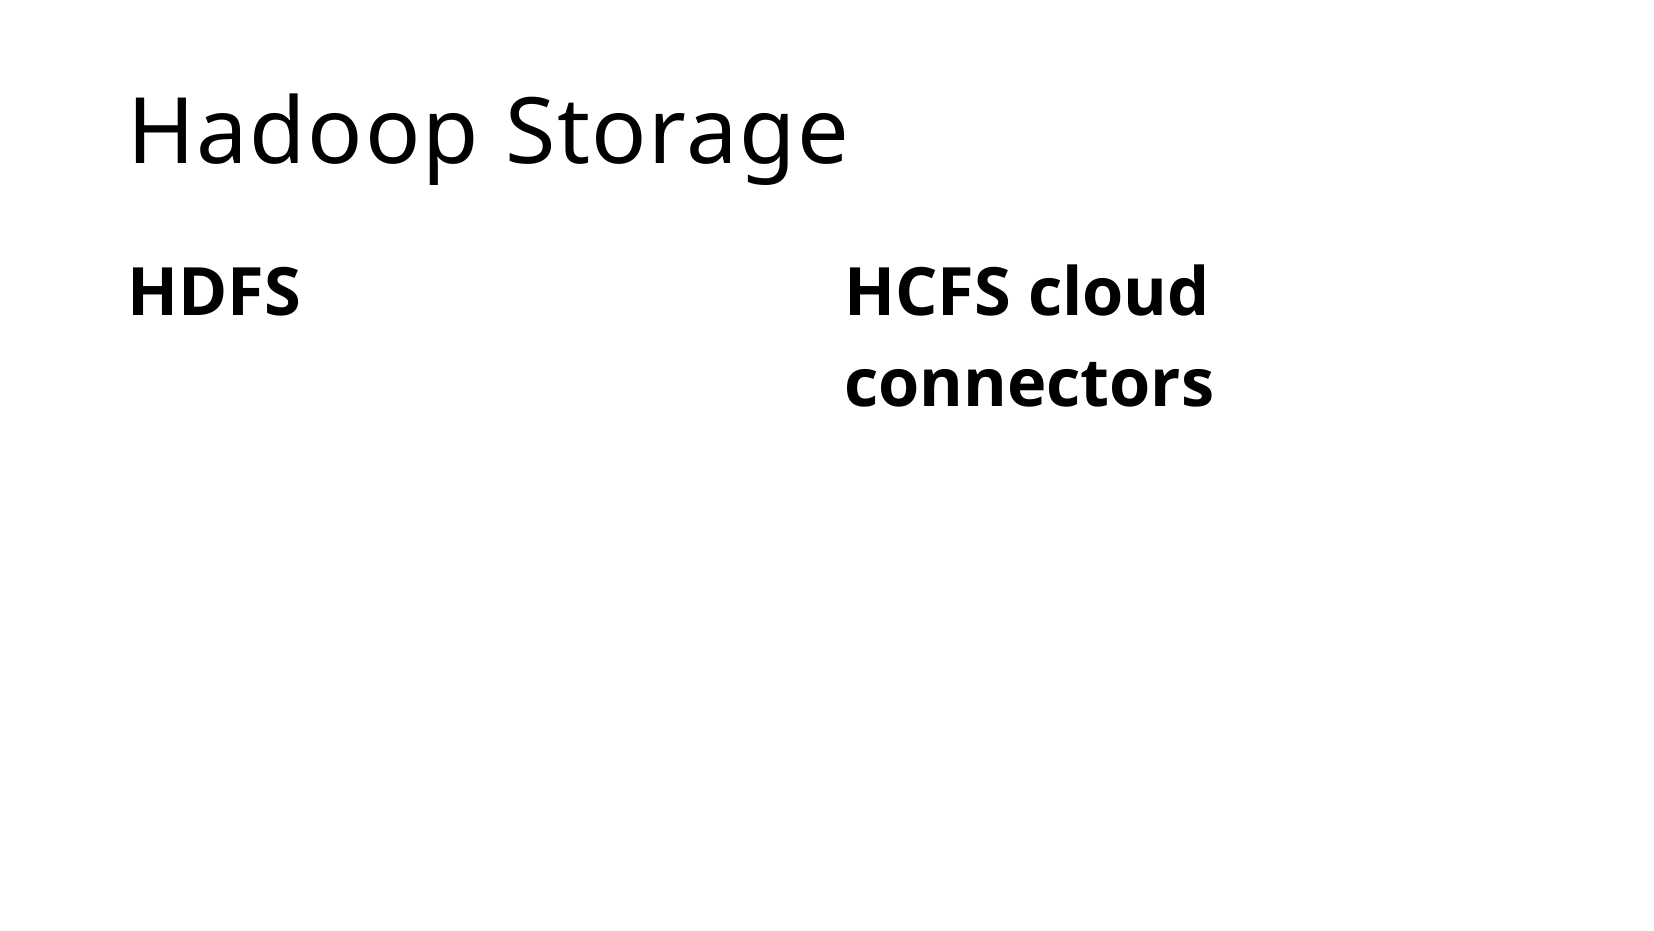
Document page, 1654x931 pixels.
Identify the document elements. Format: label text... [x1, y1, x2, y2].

list HCFS cloud connectors [844, 244, 1527, 784]
list HDFS [127, 244, 811, 784]
title Hadoop Storage [127, 69, 1552, 187]
